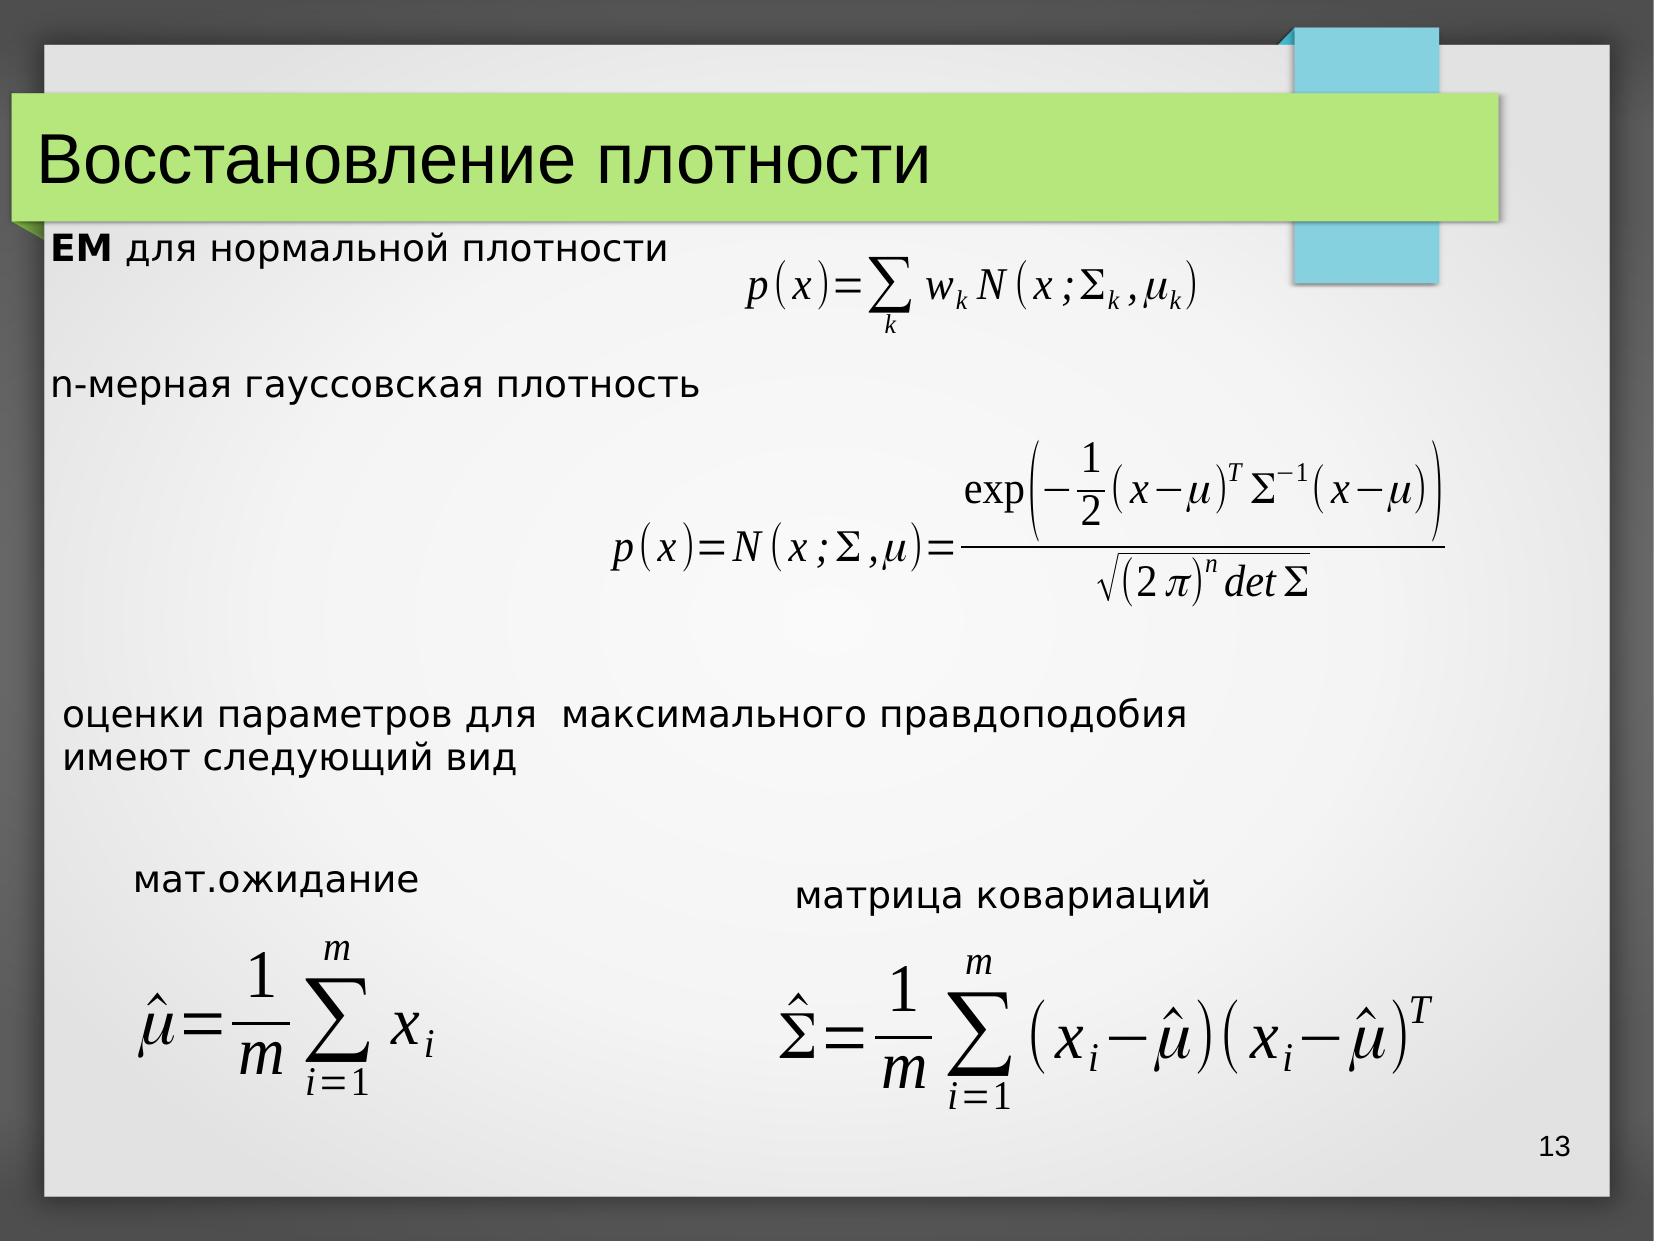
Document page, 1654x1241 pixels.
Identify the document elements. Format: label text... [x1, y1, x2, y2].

title Восстановление плотности [35, 118, 1489, 200]
chart [129, 933, 443, 1109]
text_box оценки параметров для максимального правдоподобия имеют следующий вид [47, 685, 1595, 837]
text_box EM для нормальной плотности [35, 219, 721, 296]
chart [735, 252, 1205, 343]
text_box мат.ожидание [118, 850, 520, 911]
text_box n-мерная гауссовская плотность [35, 355, 756, 416]
chart [601, 437, 1453, 611]
text_box матрица ковариаций [779, 866, 1359, 934]
chart [771, 947, 1441, 1123]
picture [0, 0, 1654, 1241]
